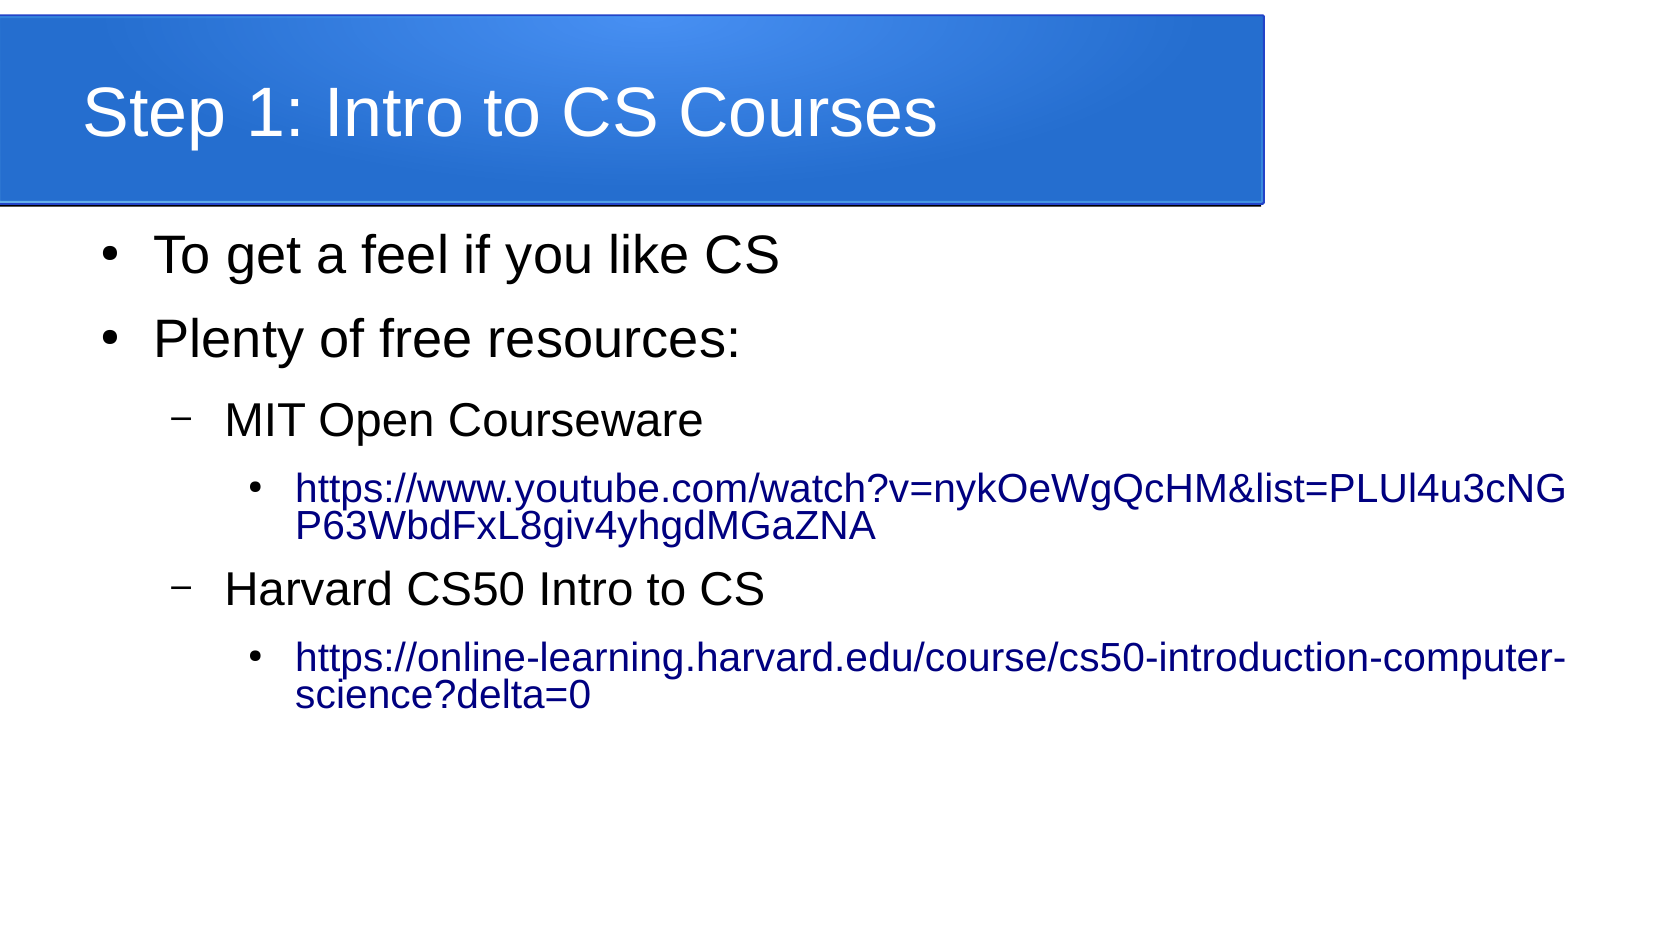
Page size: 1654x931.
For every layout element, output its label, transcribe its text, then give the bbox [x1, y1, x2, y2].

list To get a feel if you like CS Plenty of free resources: MIT Open Courseware https://www.youtube.com/watch?v=nykOeWgQcHM&list=PLUl4u3cNGP63WbdFxL8giv4yhgdMGaZNA Harvard CS50 Intro to CS https://online-learning.harvard.edu/course/cs50-introduction-computer-science?delta=0 [82, 224, 1571, 764]
title Step 1: Intro to CS Courses [82, 35, 1235, 189]
